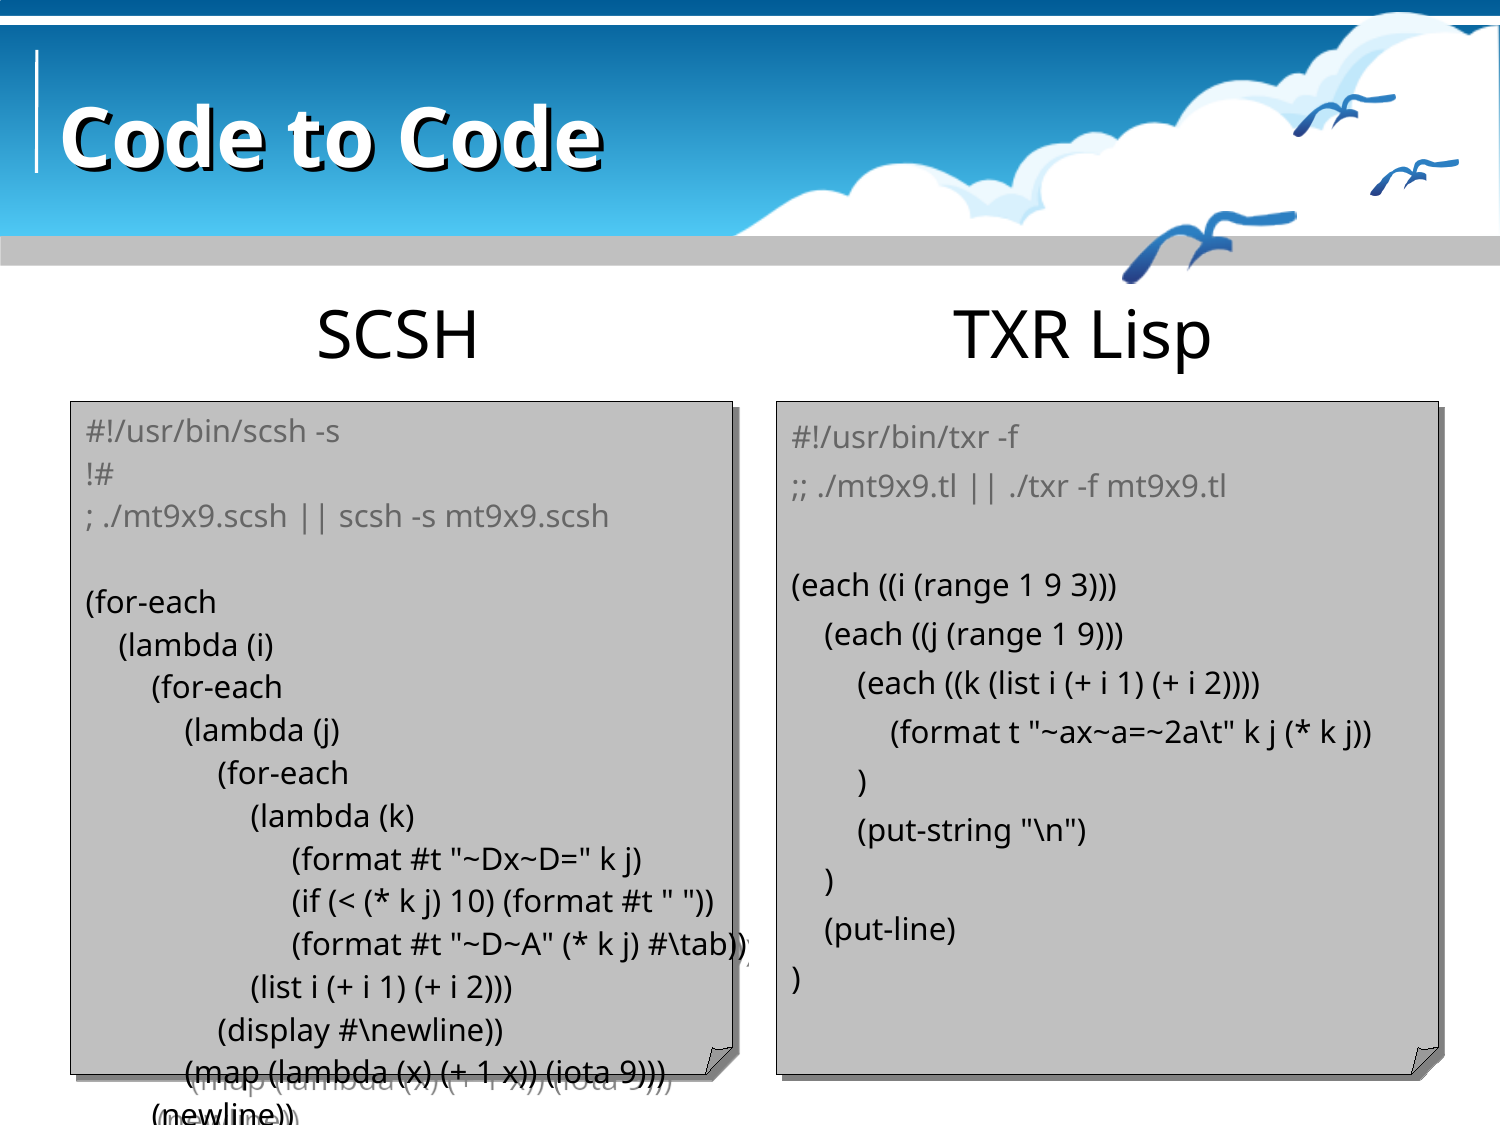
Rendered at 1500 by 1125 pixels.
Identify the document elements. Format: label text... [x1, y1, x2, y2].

text_box #!/usr/bin/scsh -s !# ; ./mt9x9.scsh || scsh -s mt9x9.scsh (for-each (lambda (i) (for-each (lambda (j) (for-each (lambda (k) (format #t "~Dx~D=" k j) (if (< (* k j) 10) (format #t " ")) (format #t "~D~A" (* k j) #\tab)) (list i (+ i 1) (+ i 2))) (display #\newline)) (map (lambda (x) (+ 1 x)) (iota 9))) (newline)) '(1 4 7)) [70, 401, 733, 1075]
title Code to Code [59, 86, 1465, 186]
text_box SCSH [301, 283, 538, 388]
text_box TXR Lisp [938, 283, 1306, 388]
text_box #!/usr/bin/txr -f ;; ./mt9x9.tl || ./txr -f mt9x9.tl (each ((i (range 1 9 3))) (each ((j (range 1 9))) (each ((k (list i (+ i 1) (+ i 2)))) (format t "~ax~a=~2a\t" k j (* k j)) ) (put-string "\n") ) (put-line) ) [776, 401, 1439, 1075]
picture [730, 12, 1500, 283]
